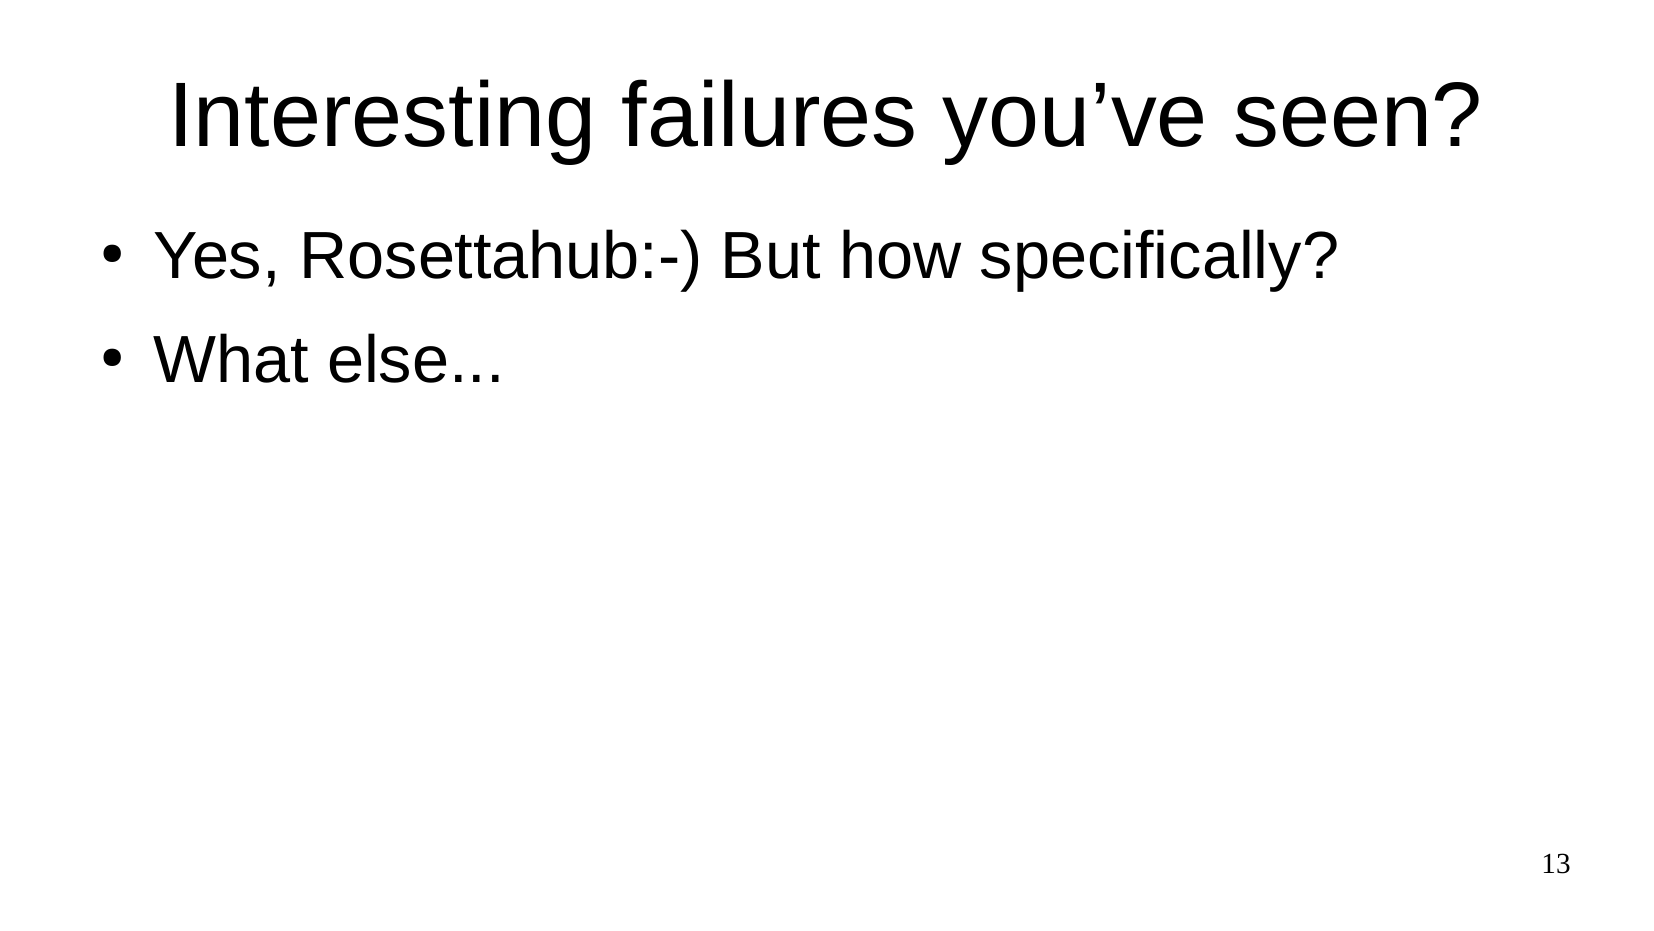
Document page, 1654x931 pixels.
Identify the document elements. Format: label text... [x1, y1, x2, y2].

title Interesting failures you’ve seen? [82, 37, 1571, 193]
list Yes, Rosettahub:-) But how specifically? What else... [82, 217, 1571, 758]
